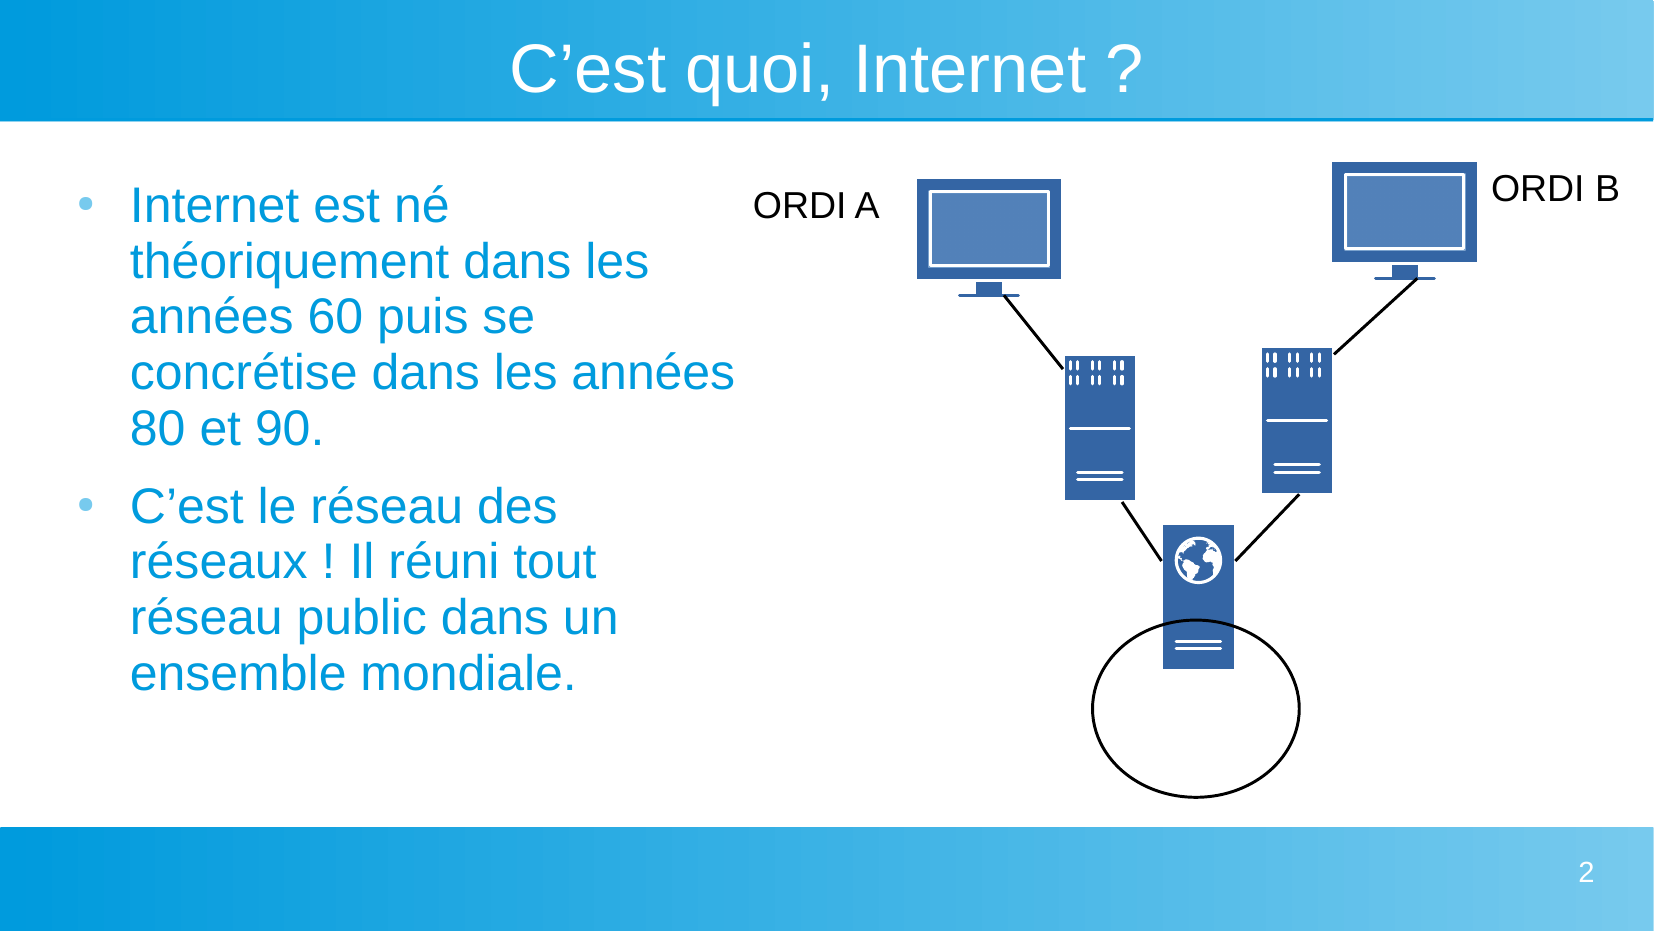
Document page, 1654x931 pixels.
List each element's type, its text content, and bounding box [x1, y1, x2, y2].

text_box [915, 177, 1063, 296]
title C’est quoi, Internet ? [59, 29, 1595, 108]
text_box [1062, 354, 1137, 502]
text_box [1260, 346, 1334, 495]
text_box [1330, 160, 1479, 279]
list Internet est né théoriquement dans les années 60 puis se concrétise dans les années 80 et 90. C’est le réseau des réseaux ! Il réuni tout réseau public dans un ensemble mondiale. [59, 177, 739, 768]
text_box [1161, 523, 1236, 625]
text_box ORDI A [738, 177, 916, 237]
text_box ORDI B [1476, 160, 1654, 220]
text_box [1161, 622, 1236, 672]
